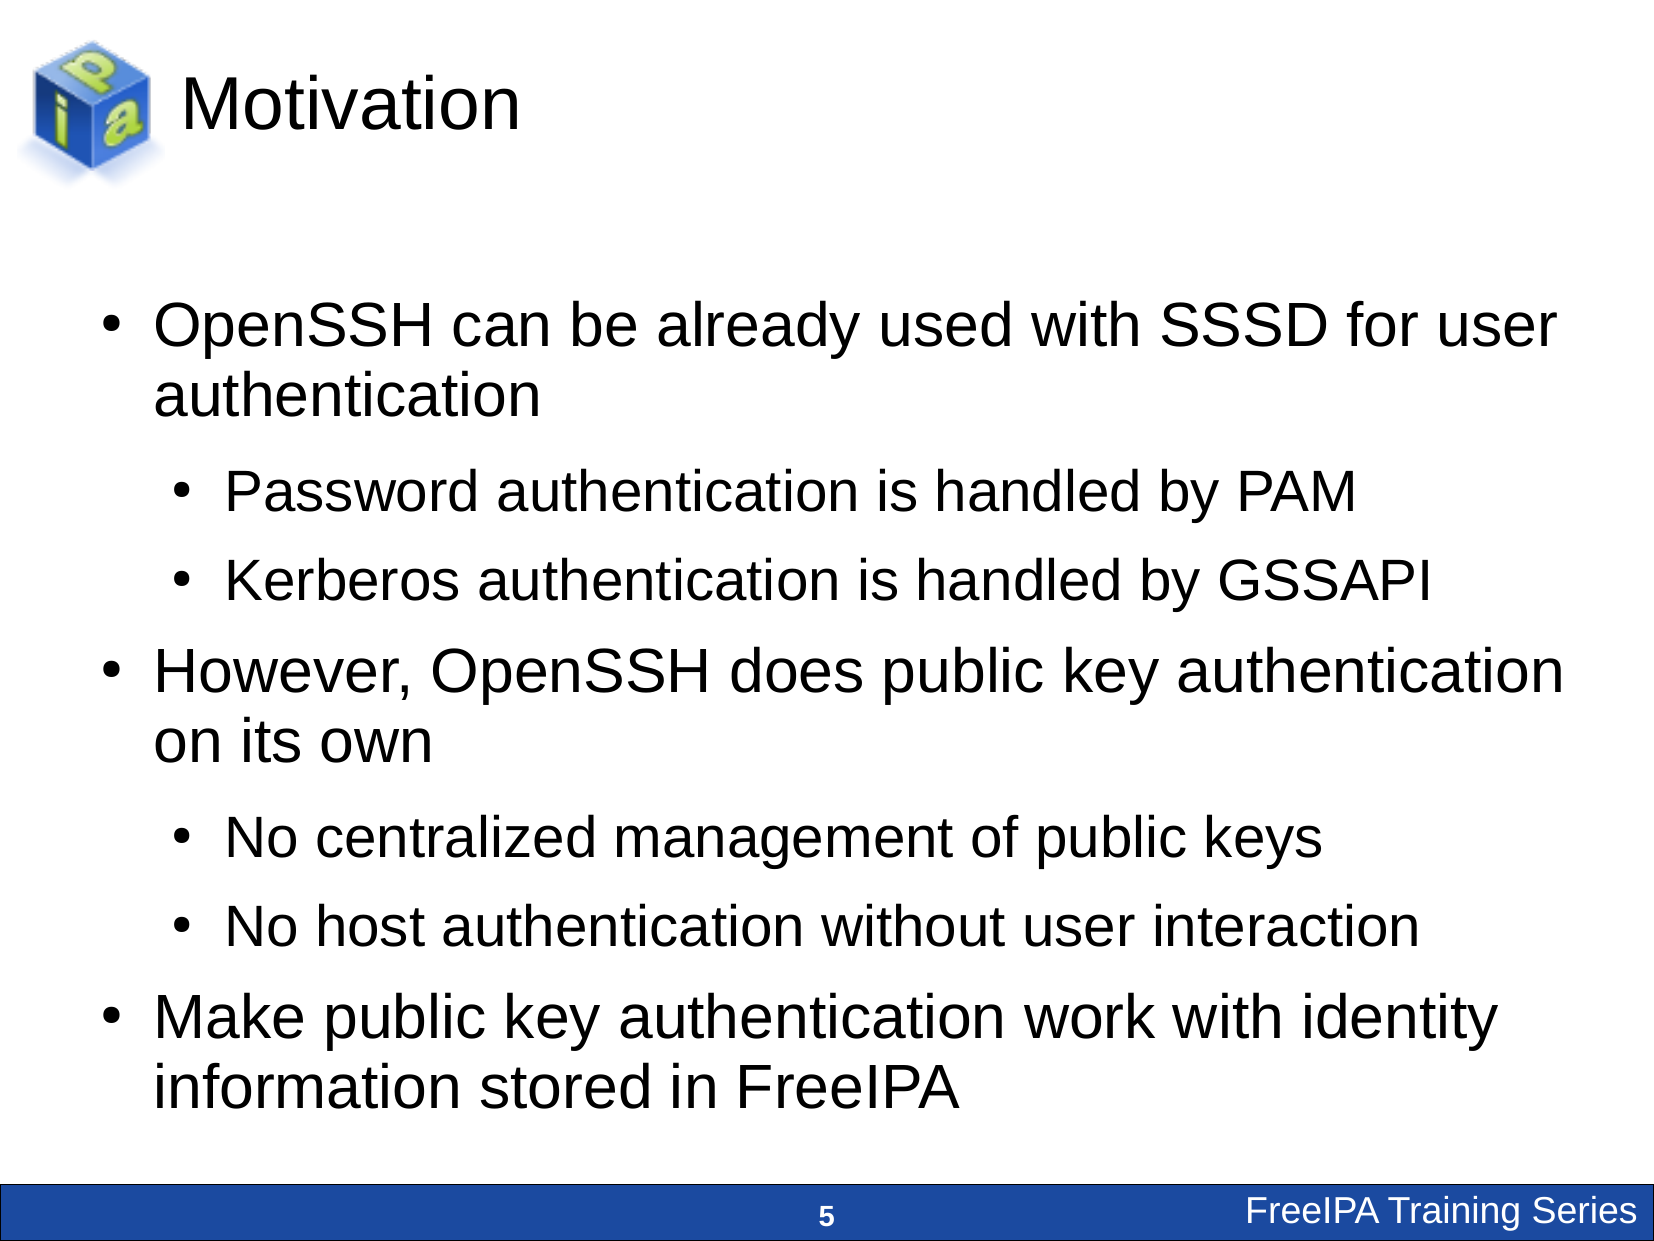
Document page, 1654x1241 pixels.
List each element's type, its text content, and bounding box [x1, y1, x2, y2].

list OpenSSH can be already used with SSSD for user authentication Password authentication is handled by PAM Kerberos authentication is handled by GSSAPI However, OpenSSH does public key authentication on its own No centralized management of public keys No host authentication without user interaction Make public key authentication work with identity information stored in FreeIPA [82, 290, 1571, 1154]
picture [17, 34, 165, 193]
title Motivation [180, 0, 1654, 208]
